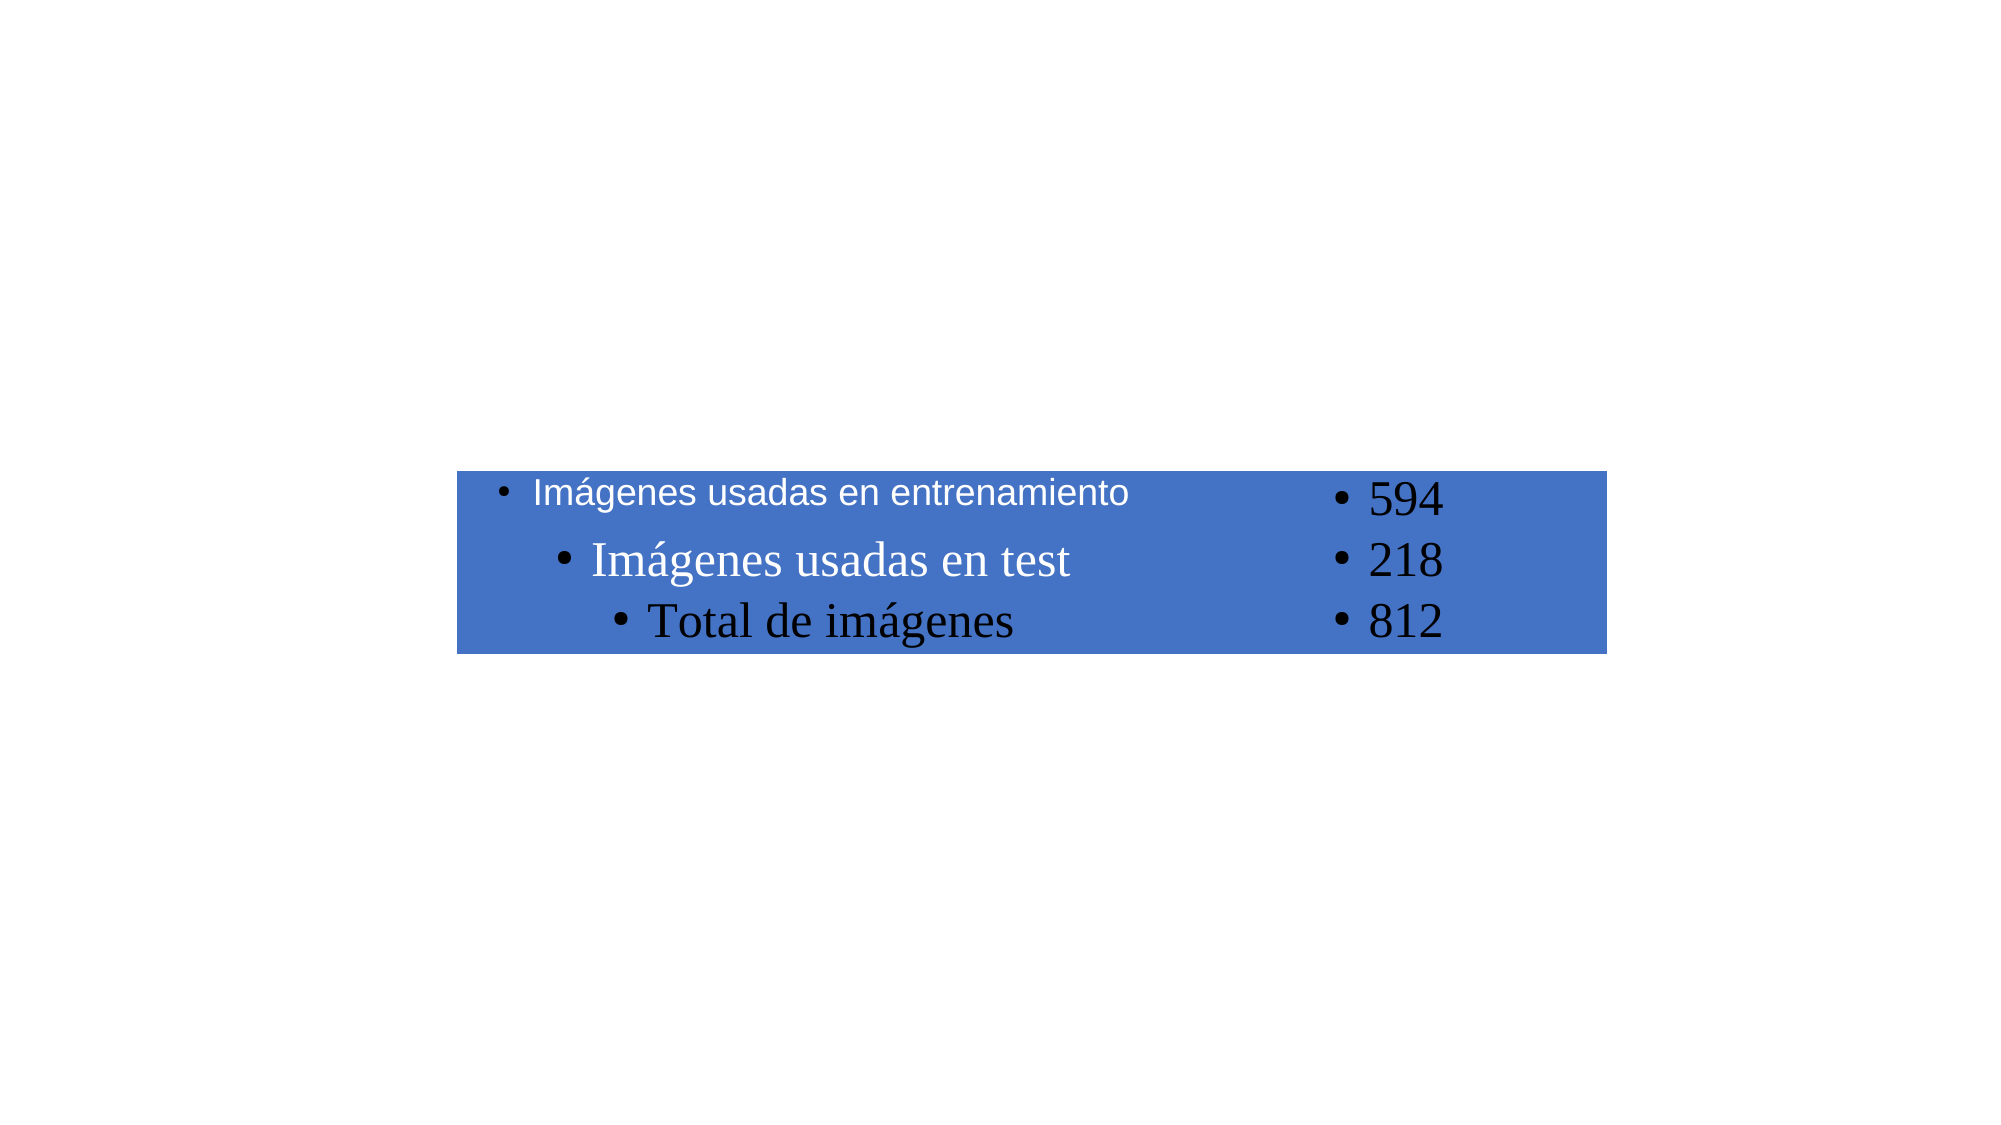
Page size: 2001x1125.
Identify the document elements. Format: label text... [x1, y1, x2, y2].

table_cell Imágenes usadas en test [457, 532, 1169, 593]
table_cell 812 [1169, 593, 1607, 654]
table_header 594 [1169, 471, 1607, 532]
table_cell 218 [1169, 532, 1607, 593]
table_cell Total de imágenes [457, 593, 1169, 654]
table_header Imágenes usadas en entrenamiento [457, 471, 1169, 532]
